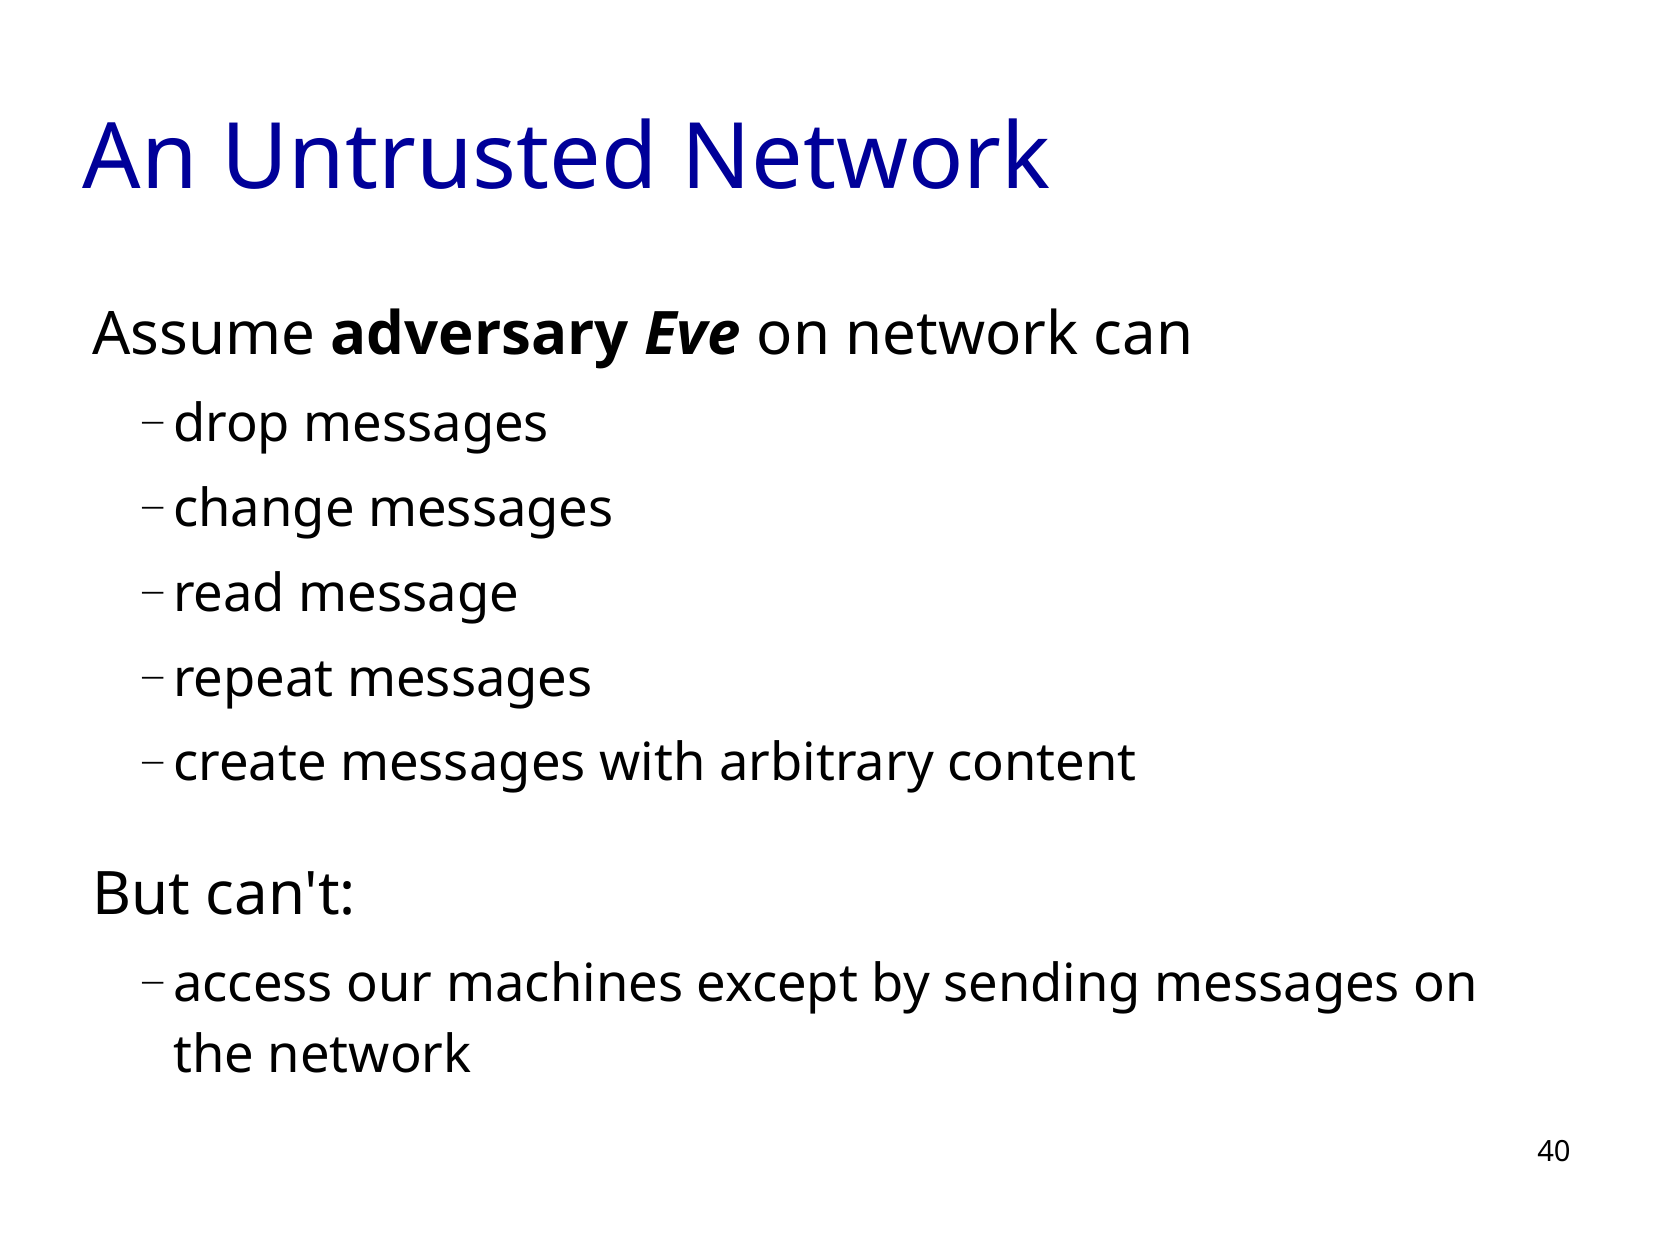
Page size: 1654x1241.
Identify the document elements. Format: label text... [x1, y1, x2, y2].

list Assume adversary Eve on network can drop messages change messages read message repeat messages create messages with arbitrary content But can't: access our machines except by sending messages on the network [60, 290, 1571, 1096]
title An Untrusted Network [82, 49, 1571, 257]
